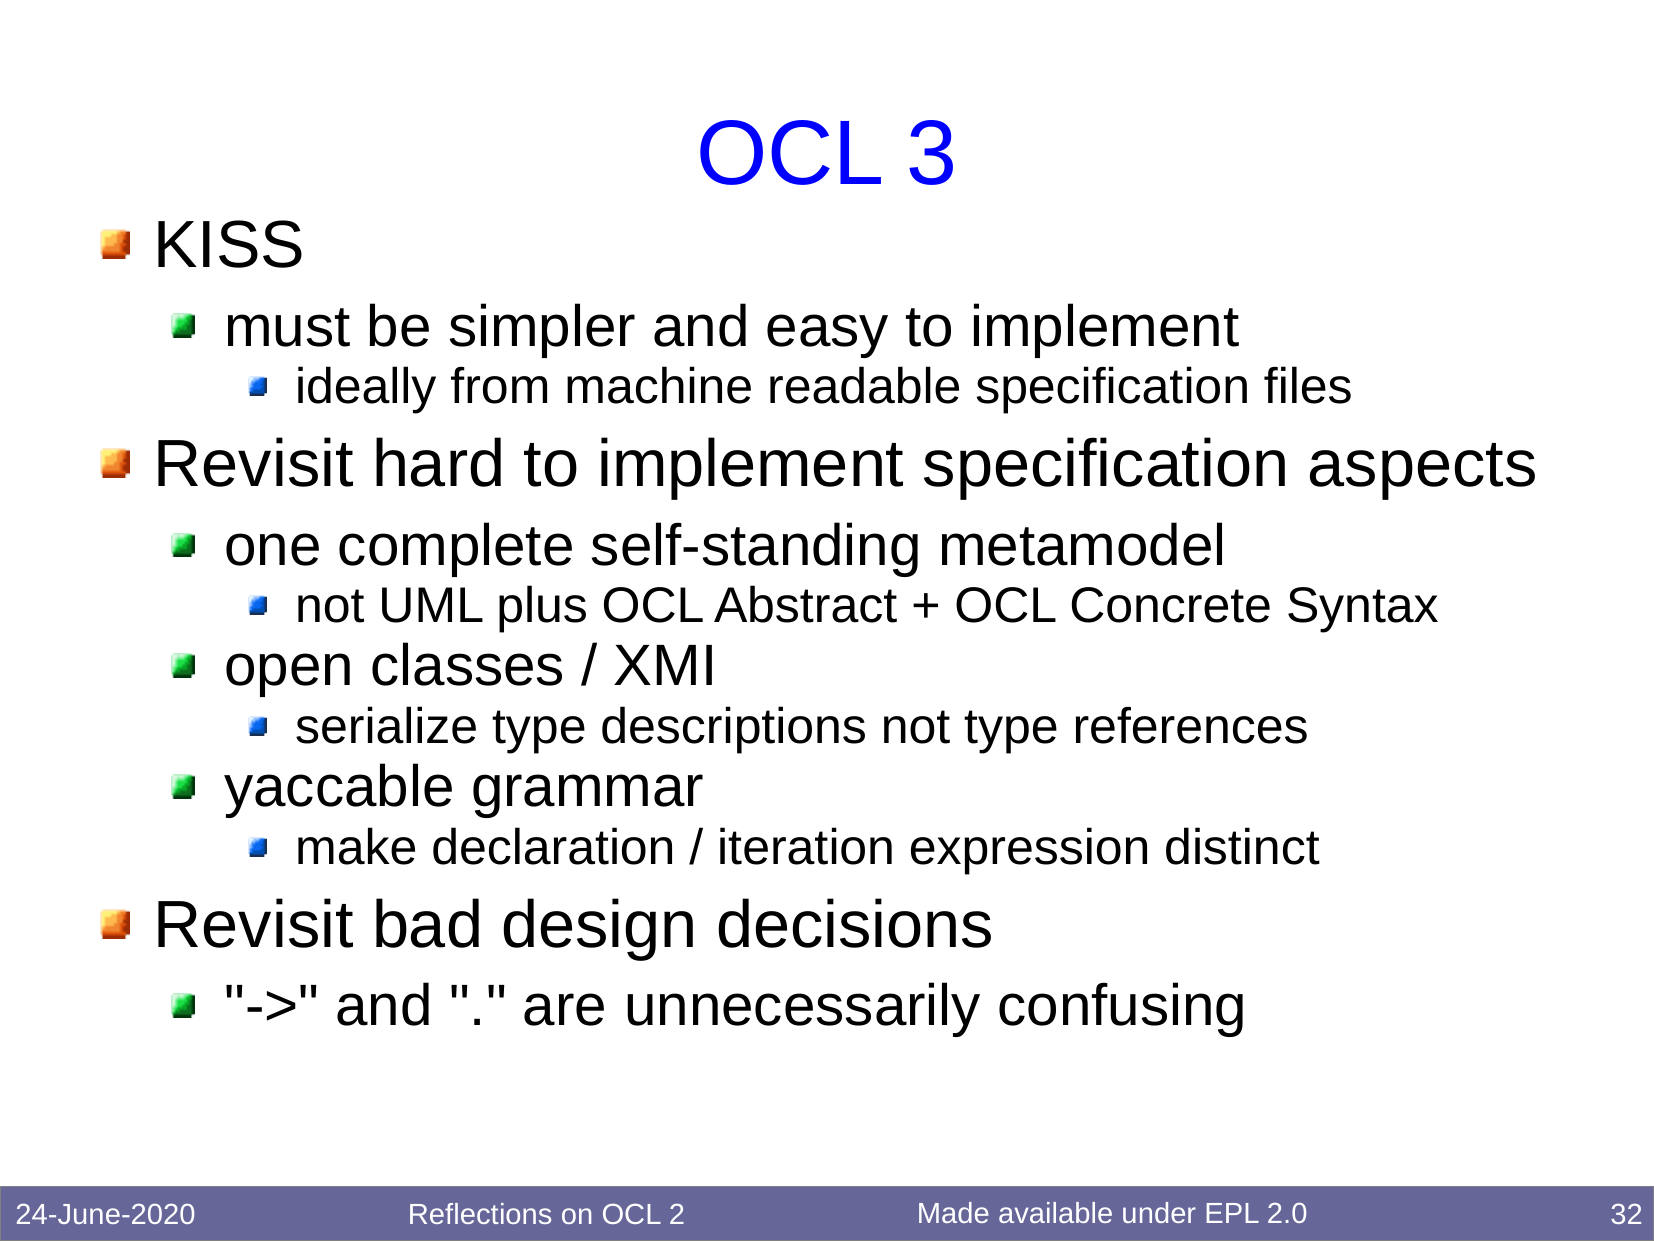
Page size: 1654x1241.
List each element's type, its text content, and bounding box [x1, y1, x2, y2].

title OCL 3 [82, 49, 1571, 206]
list KISS must be simpler and easy to implement ideally from machine readable specification files Revisit hard to implement specification aspects one complete self-standing metamodel not UML plus OCL Abstract + OCL Concrete Syntax open classes / XMI serialize type descriptions not type references yaccable grammar make declaration / iteration expression distinct Revisit bad design decisions "->" and "." are unnecessarily confusing [82, 206, 1571, 1130]
